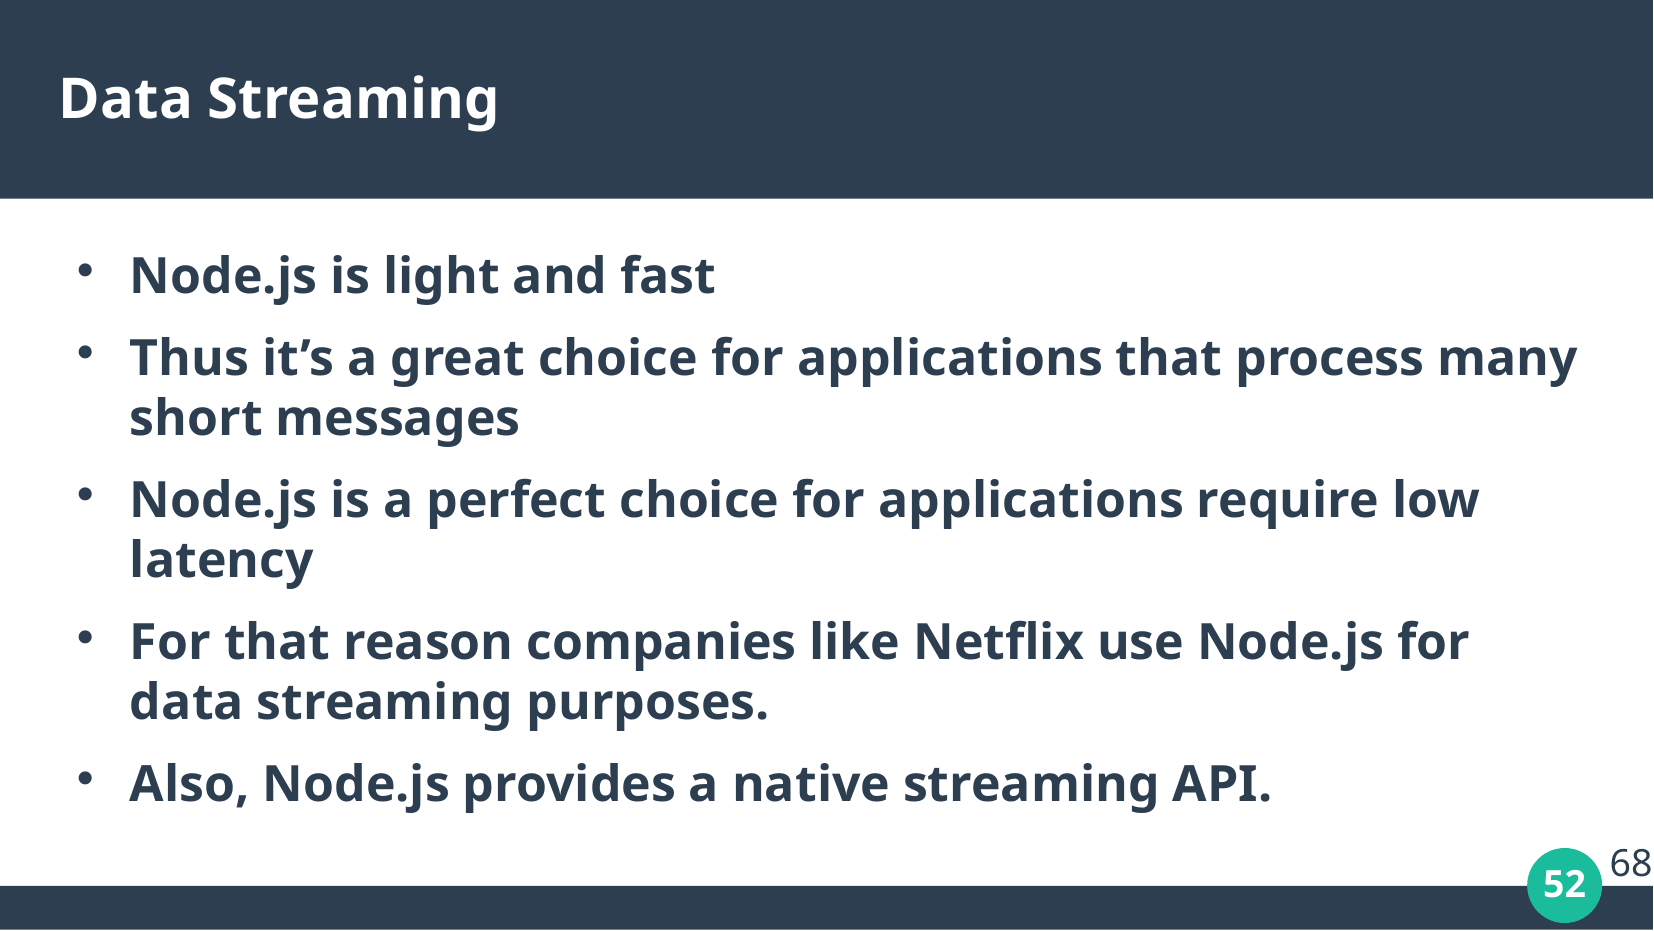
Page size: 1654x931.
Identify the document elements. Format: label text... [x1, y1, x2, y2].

title Data Streaming [59, 37, 1594, 155]
list Node.js is light and fast Thus it’s a great choice for applications that process many short messages Node.js is a perfect choice for applications require low latency For that reason companies like Netflix use Node.js for data streaming purposes. Also, Node.js provides a native streaming API. [59, 243, 1594, 864]
text_box 68 [1588, 830, 1654, 899]
